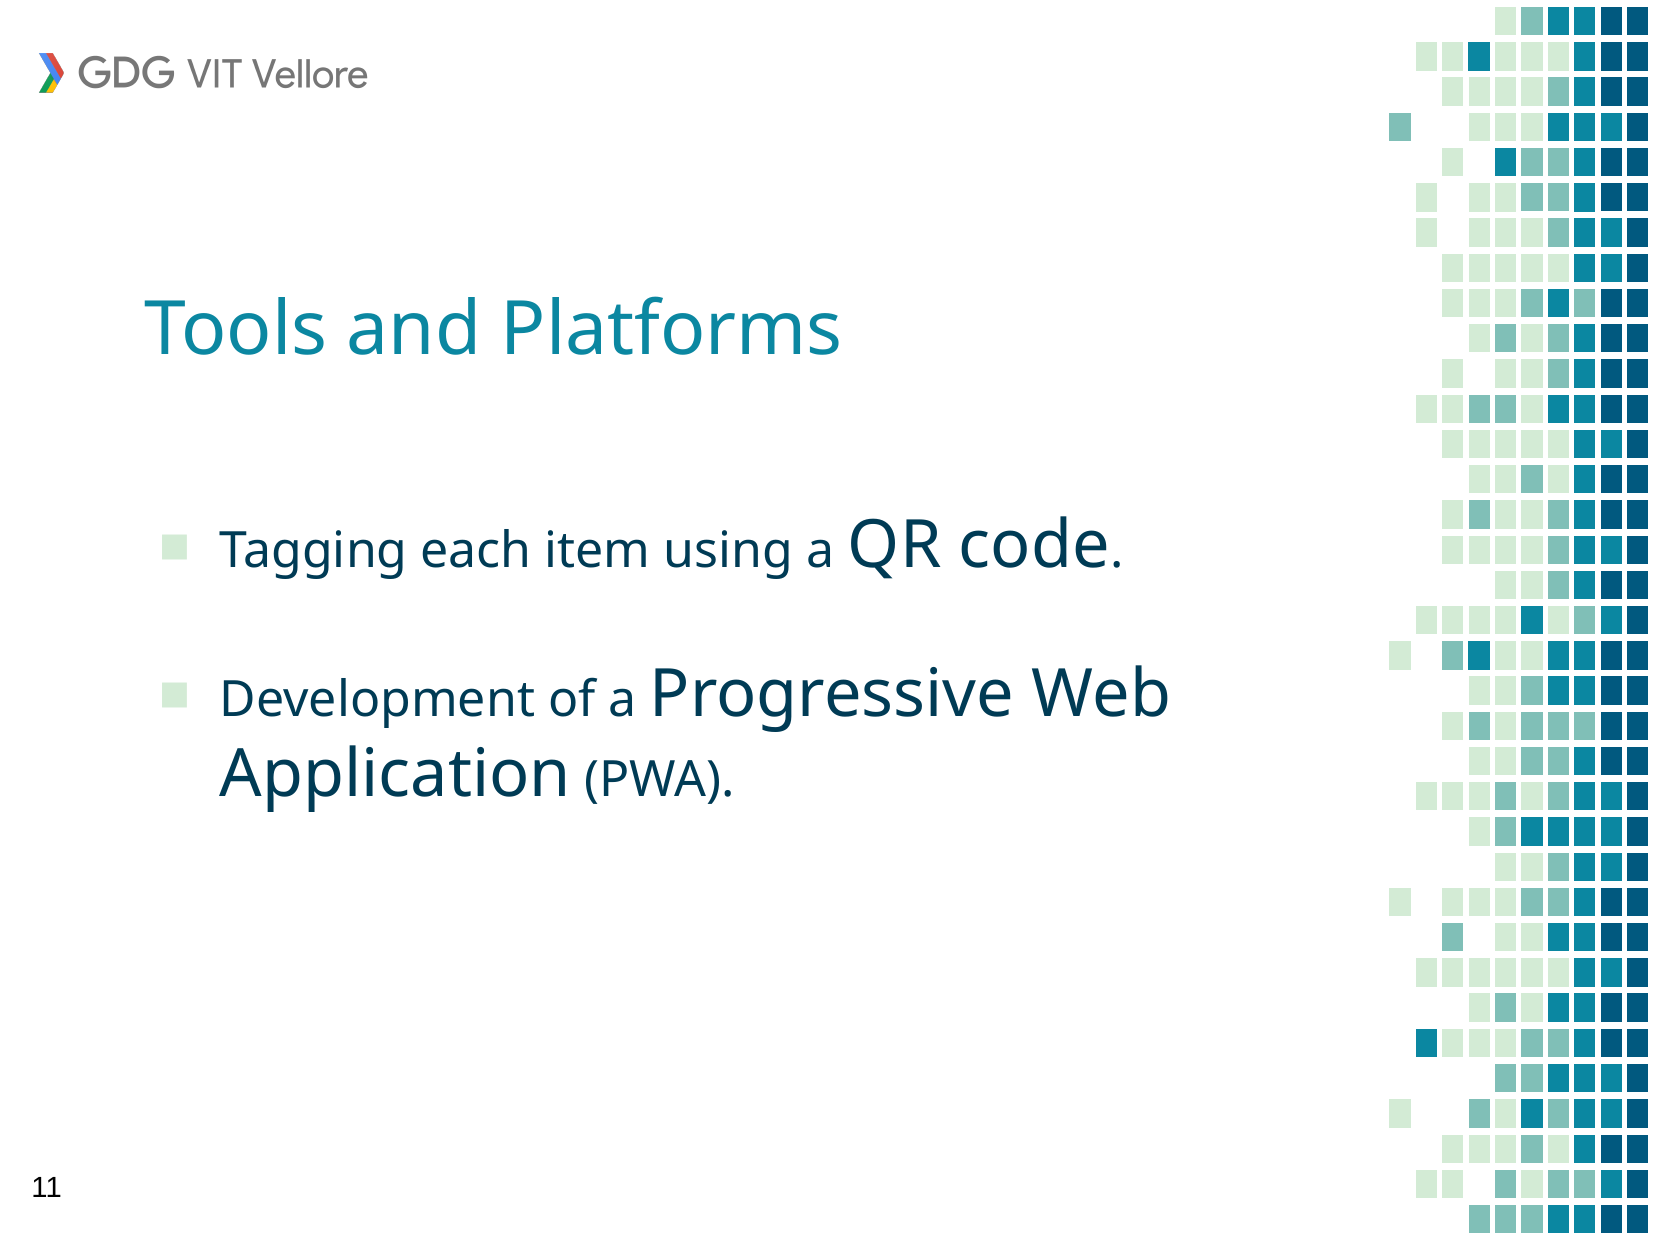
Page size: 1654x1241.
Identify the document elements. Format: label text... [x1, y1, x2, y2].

picture [0, 3, 408, 142]
slide_number <number> [16, 1138, 116, 1233]
list Tagging each item using a QR code. Development of a Progressive Web Application (PWA). [129, 417, 1353, 1137]
title Tools and Platforms [129, 178, 1353, 385]
